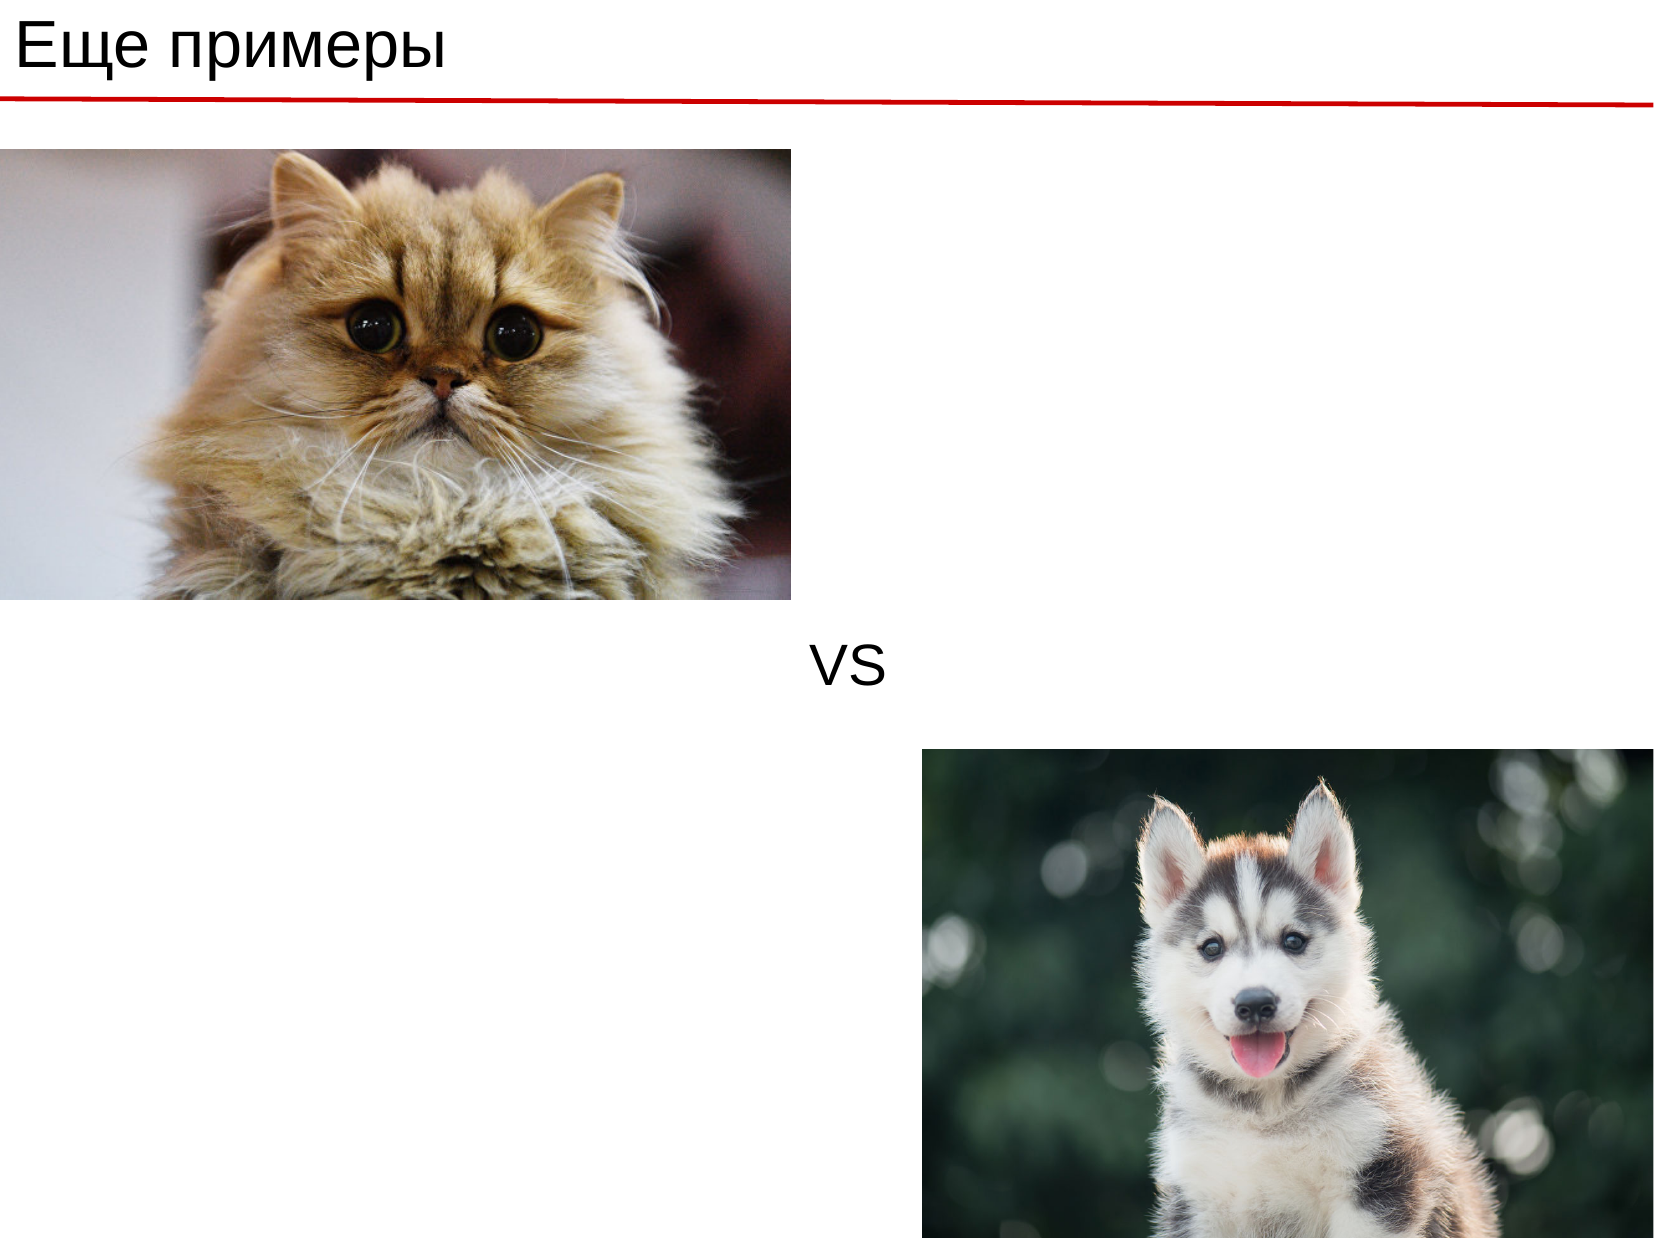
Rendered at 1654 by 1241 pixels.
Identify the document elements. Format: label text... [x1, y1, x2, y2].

picture [922, 749, 1654, 1238]
picture [0, 149, 791, 601]
text_box Еще примеры [0, 0, 1021, 165]
text_box VS [795, 625, 903, 706]
